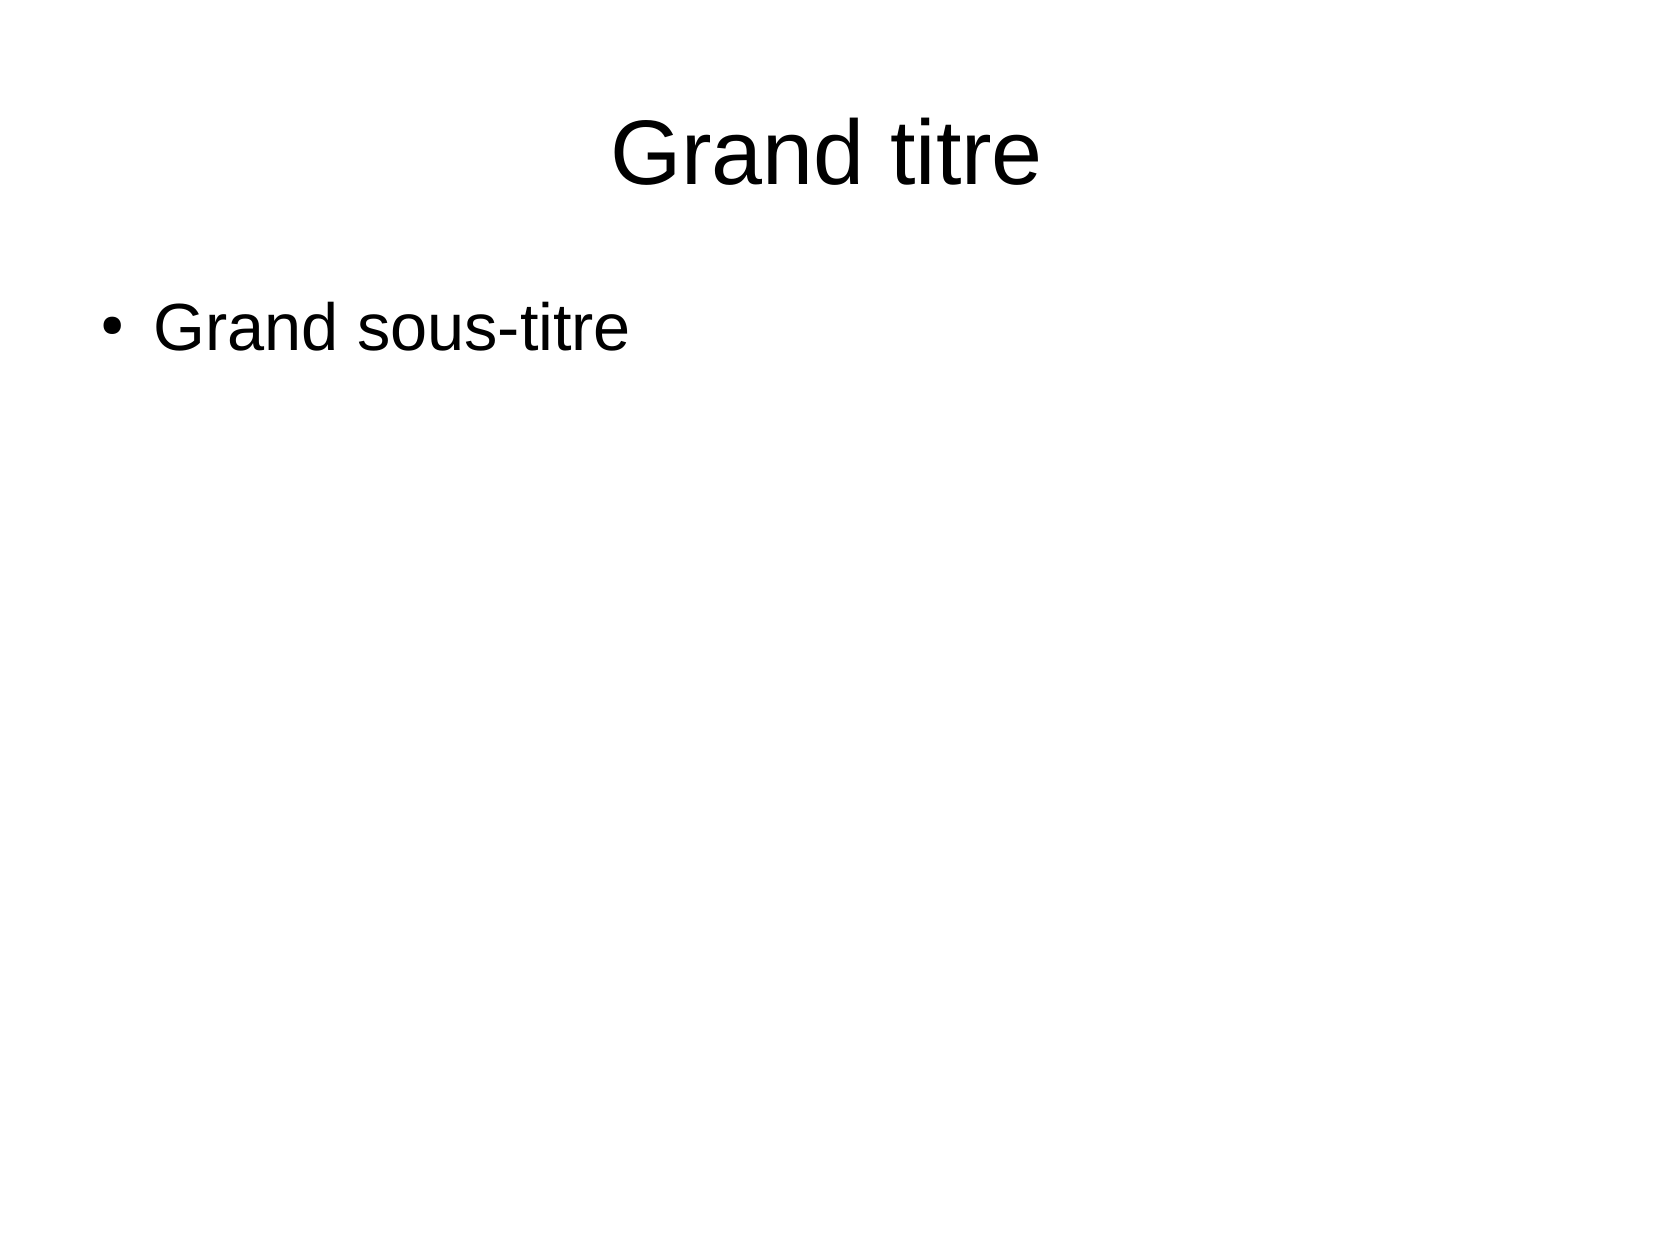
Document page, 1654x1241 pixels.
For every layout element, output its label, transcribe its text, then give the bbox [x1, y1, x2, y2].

title Grand titre [82, 49, 1571, 257]
list Grand sous-titre [82, 290, 1571, 1010]
